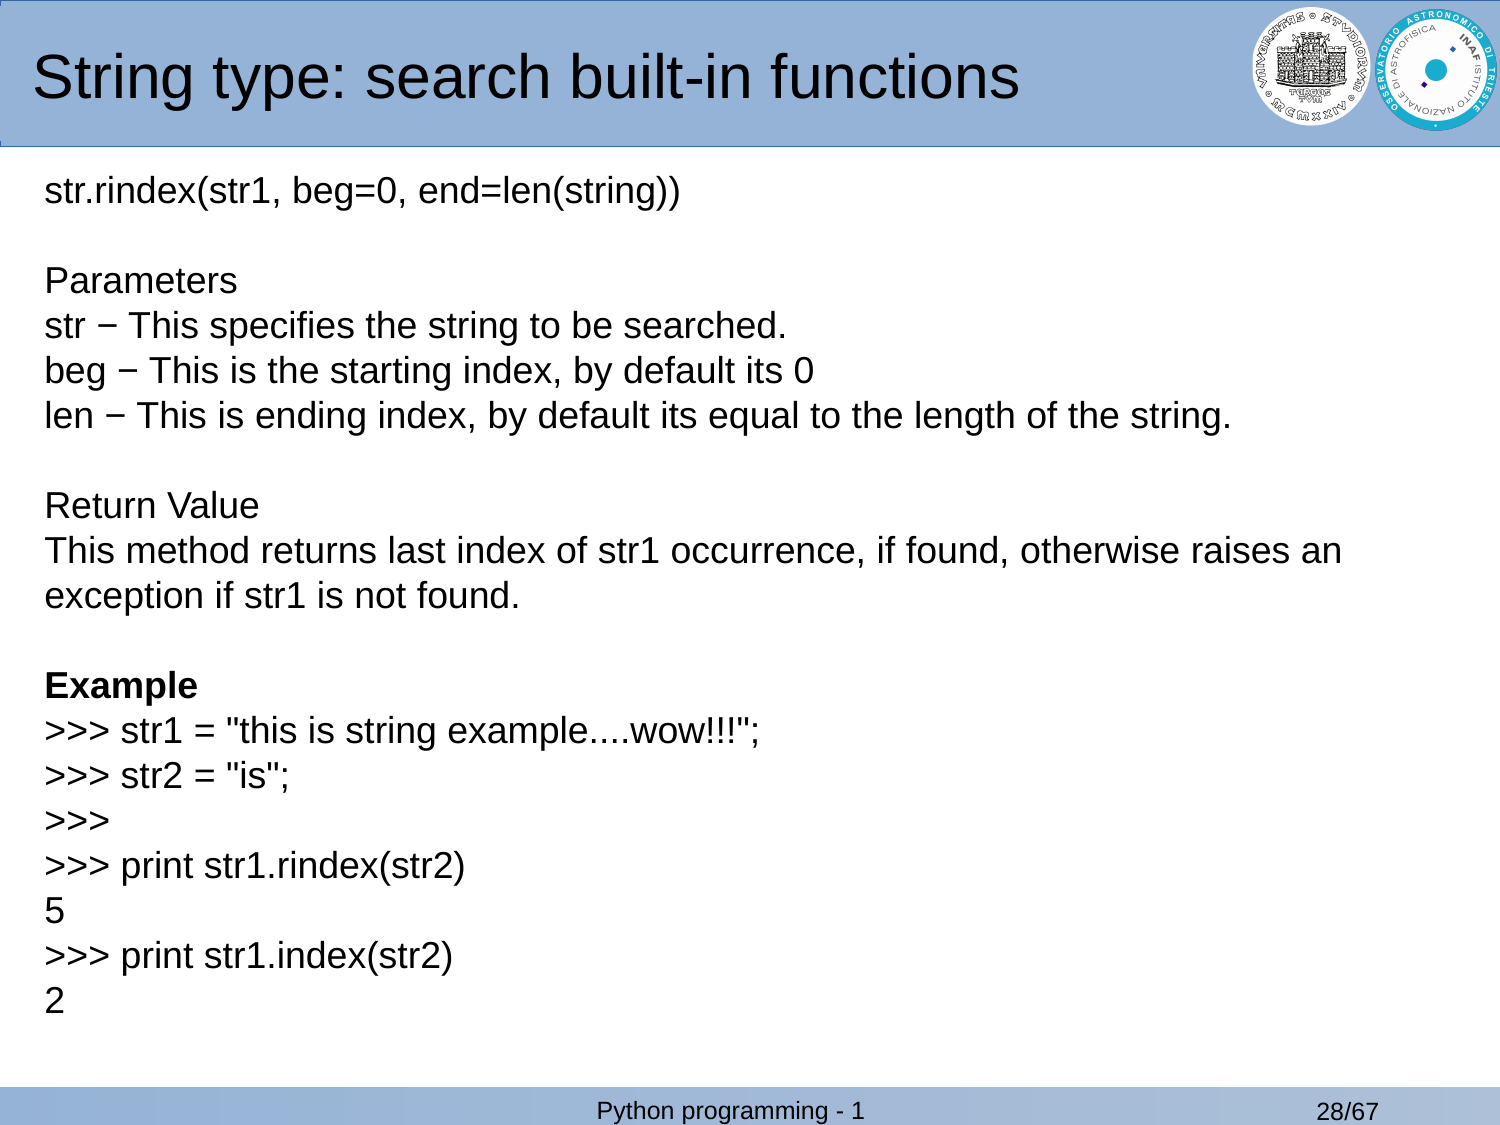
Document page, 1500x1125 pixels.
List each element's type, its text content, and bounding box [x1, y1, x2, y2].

list str.rindex(str1, beg=0, end=len(string)) Parameters str − This specifies the string to be searched. beg − This is the starting index, by default its 0 len − This is ending index, by default its equal to the length of the string. Return Value This method returns last index of str1 occurrence, if found, otherwise raises an exception if str1 is not found. Example >>> str1 = "this is string example....wow!!!"; >>> str2 = "is"; >>> >>> print str1.rindex(str2) 5 >>> print str1.index(str2) 2 [29, 158, 1500, 1071]
text_box String type: search built-in functions [0, 5, 1253, 141]
picture [1253, 0, 1500, 156]
